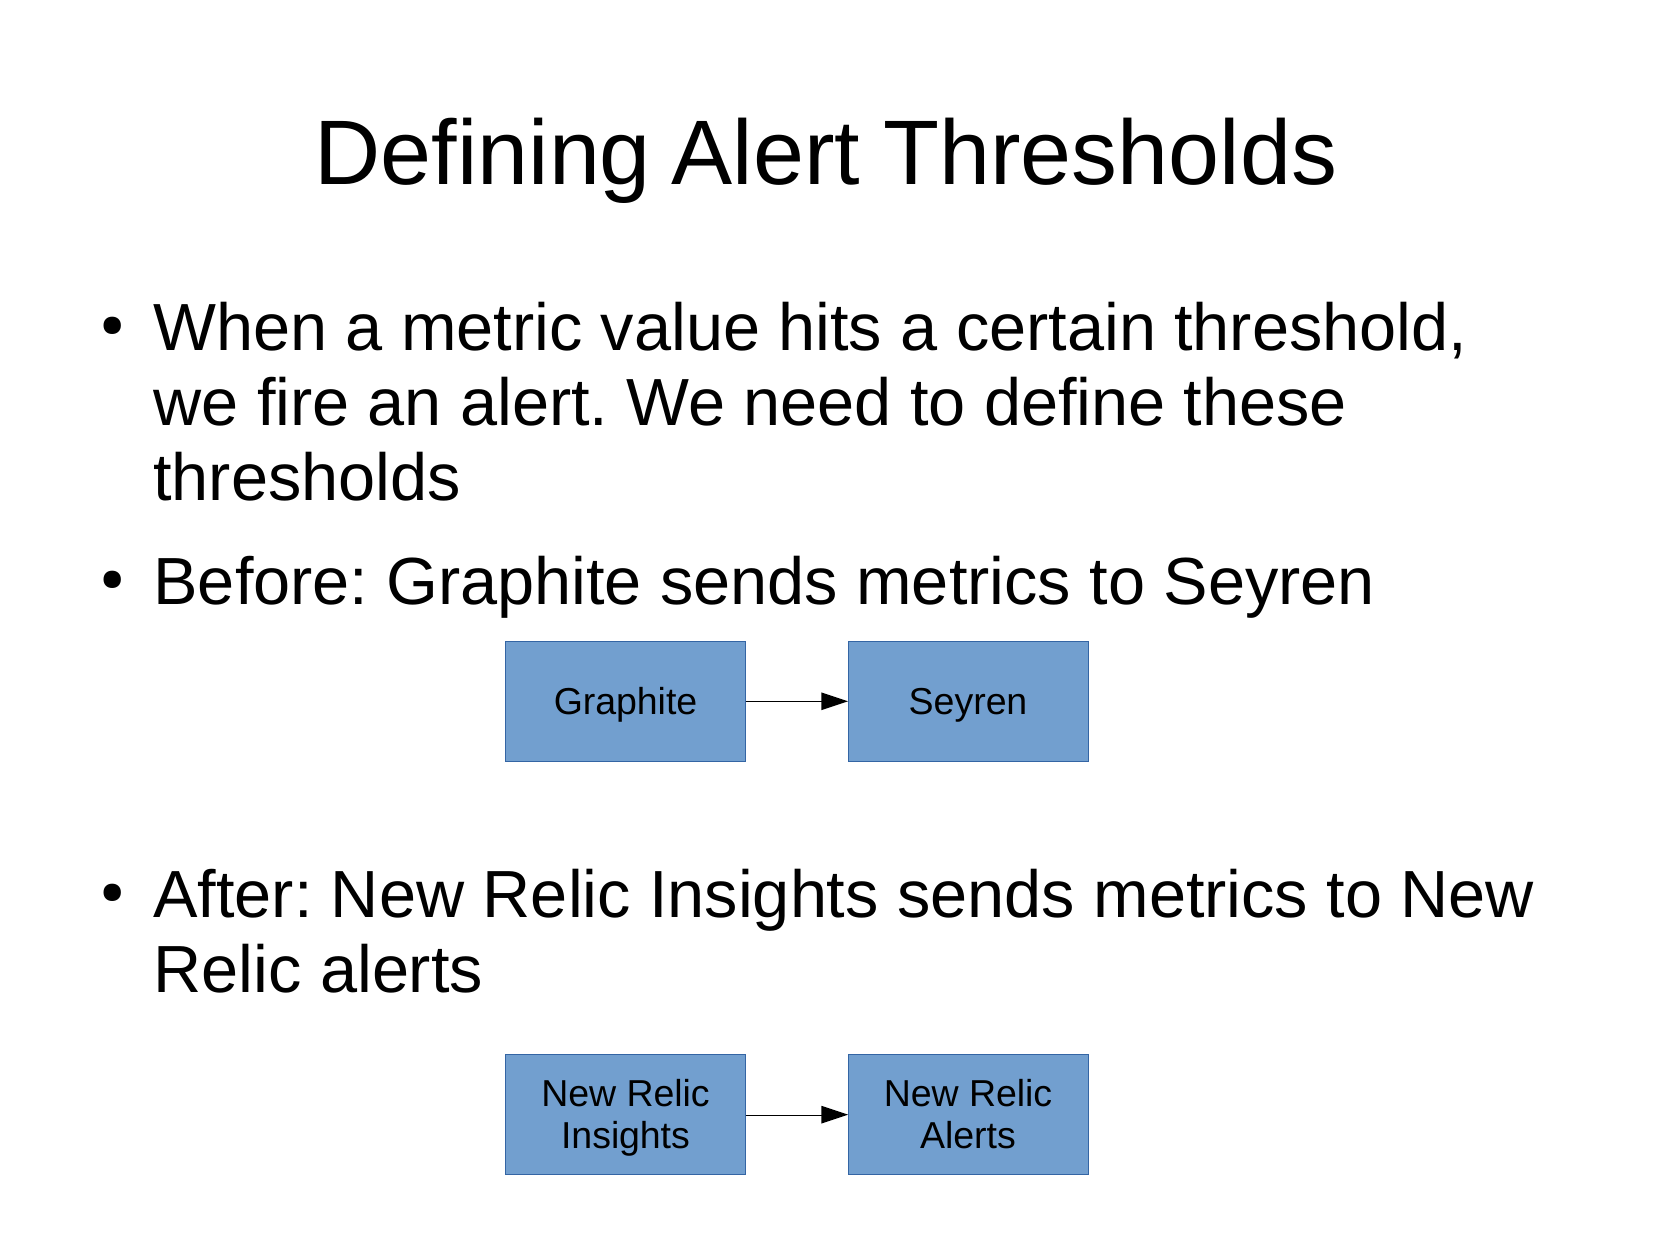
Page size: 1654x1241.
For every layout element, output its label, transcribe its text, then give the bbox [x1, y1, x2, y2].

list When a metric value hits a certain threshold, we fire an alert. We need to define these thresholds Before: Graphite sends metrics to Seyren After: New Relic Insights sends metrics to New Relic alerts [82, 290, 1571, 1010]
text_box New Relic Insights [505, 1054, 746, 1175]
text_box New Relic Alerts [848, 1054, 1089, 1175]
text_box Graphite [505, 641, 746, 762]
title Defining Alert Thresholds [82, 49, 1571, 257]
text_box Seyren [848, 641, 1089, 762]
